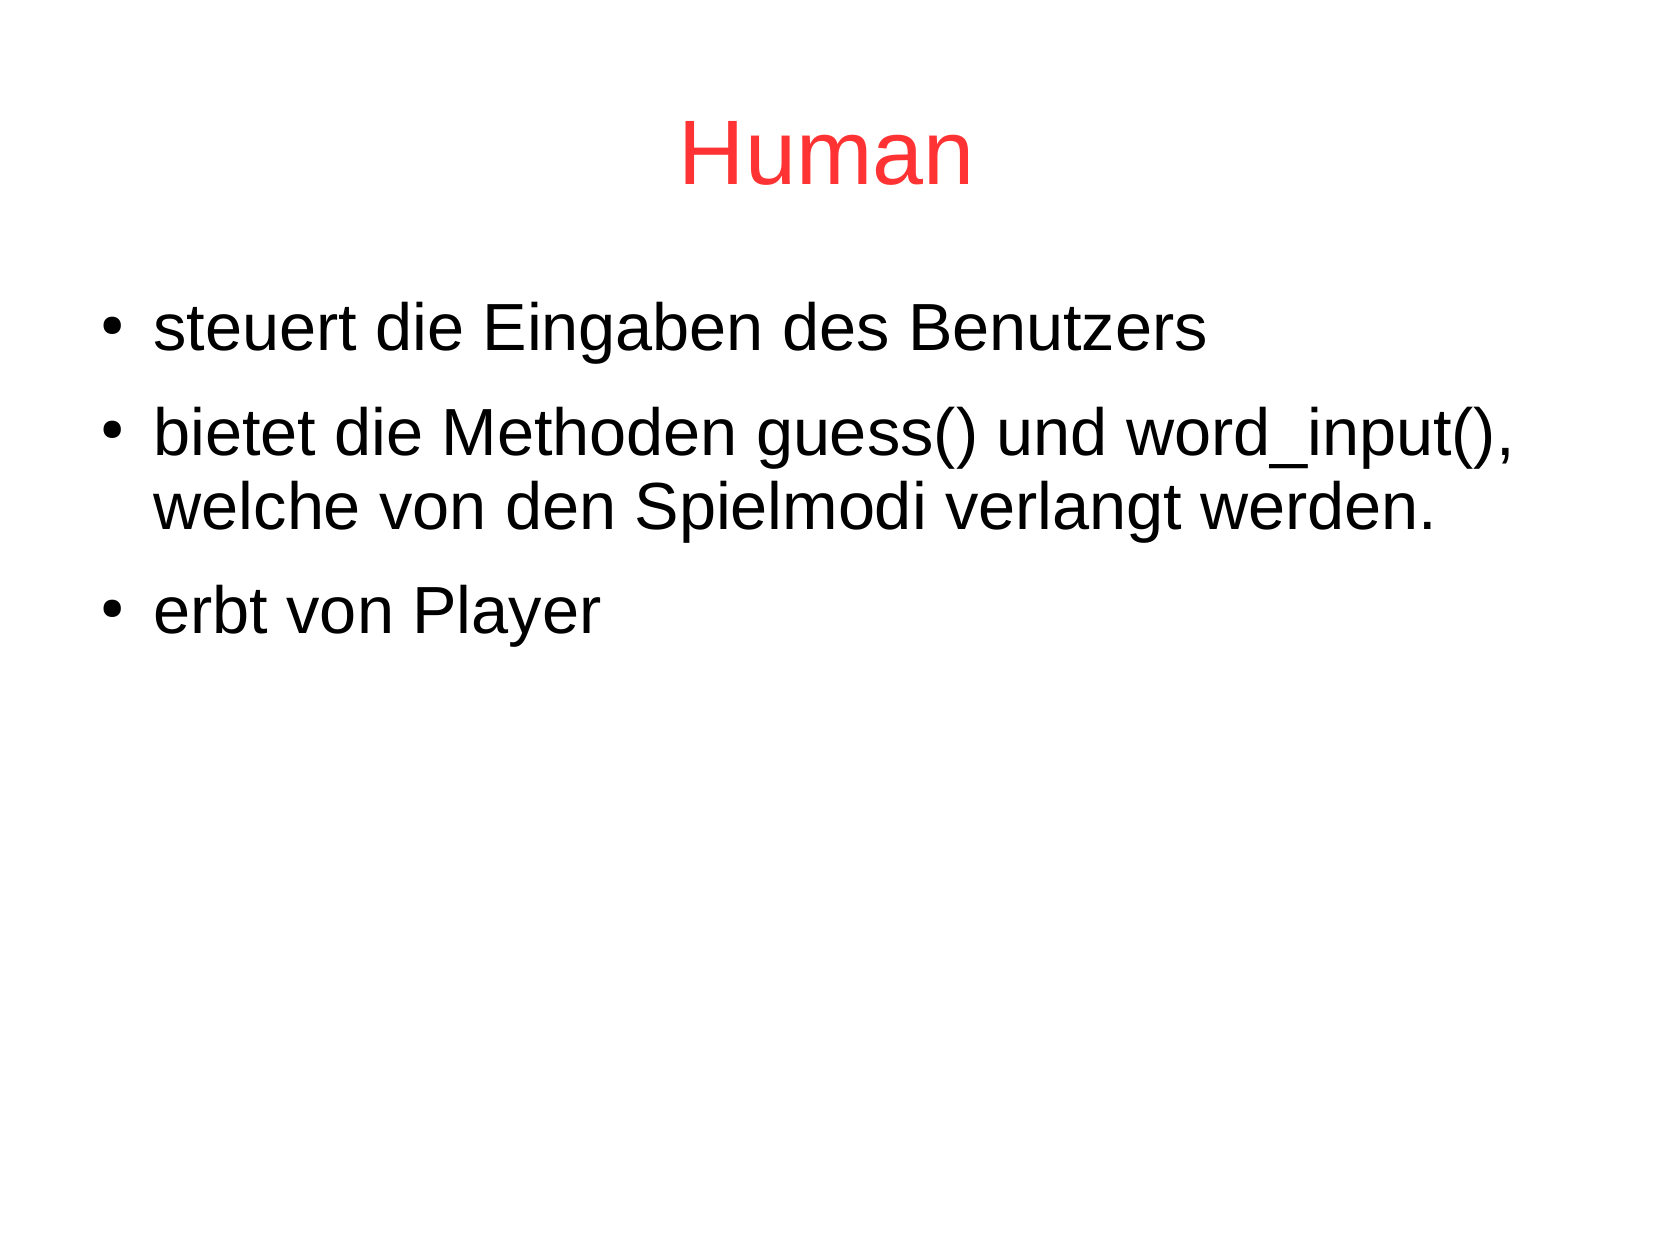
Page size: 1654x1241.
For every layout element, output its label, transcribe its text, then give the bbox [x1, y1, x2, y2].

list steuert die Eingaben des Benutzers bietet die Methoden guess() und word_input(), welche von den Spielmodi verlangt werden. erbt von Player [82, 290, 1571, 1010]
title Human [82, 49, 1571, 257]
